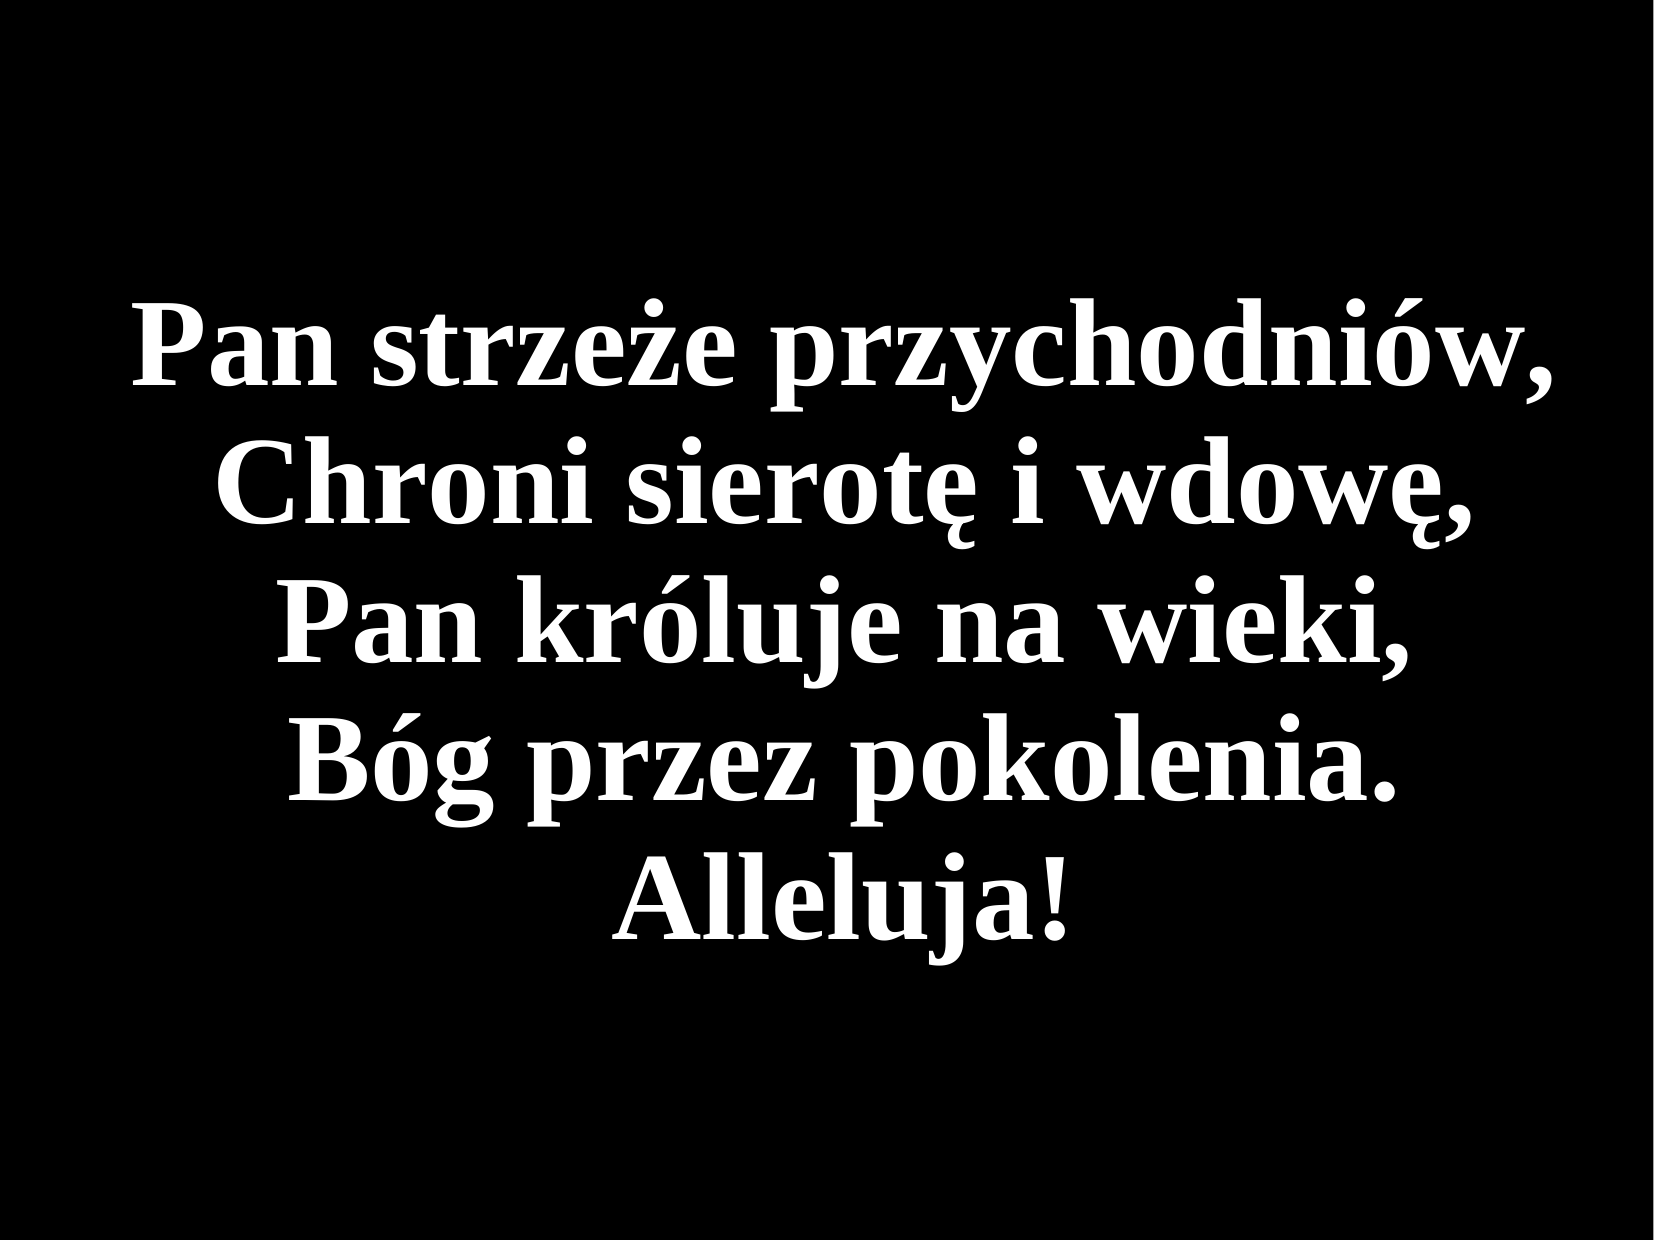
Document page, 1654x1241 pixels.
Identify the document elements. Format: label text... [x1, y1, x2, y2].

subtitle Pan strzeże przychodniów, Chroni sierotę i wdowę, Pan króluje na wieki, Bóg przez pokolenia. Alleluja! [0, 0, 1654, 1241]
